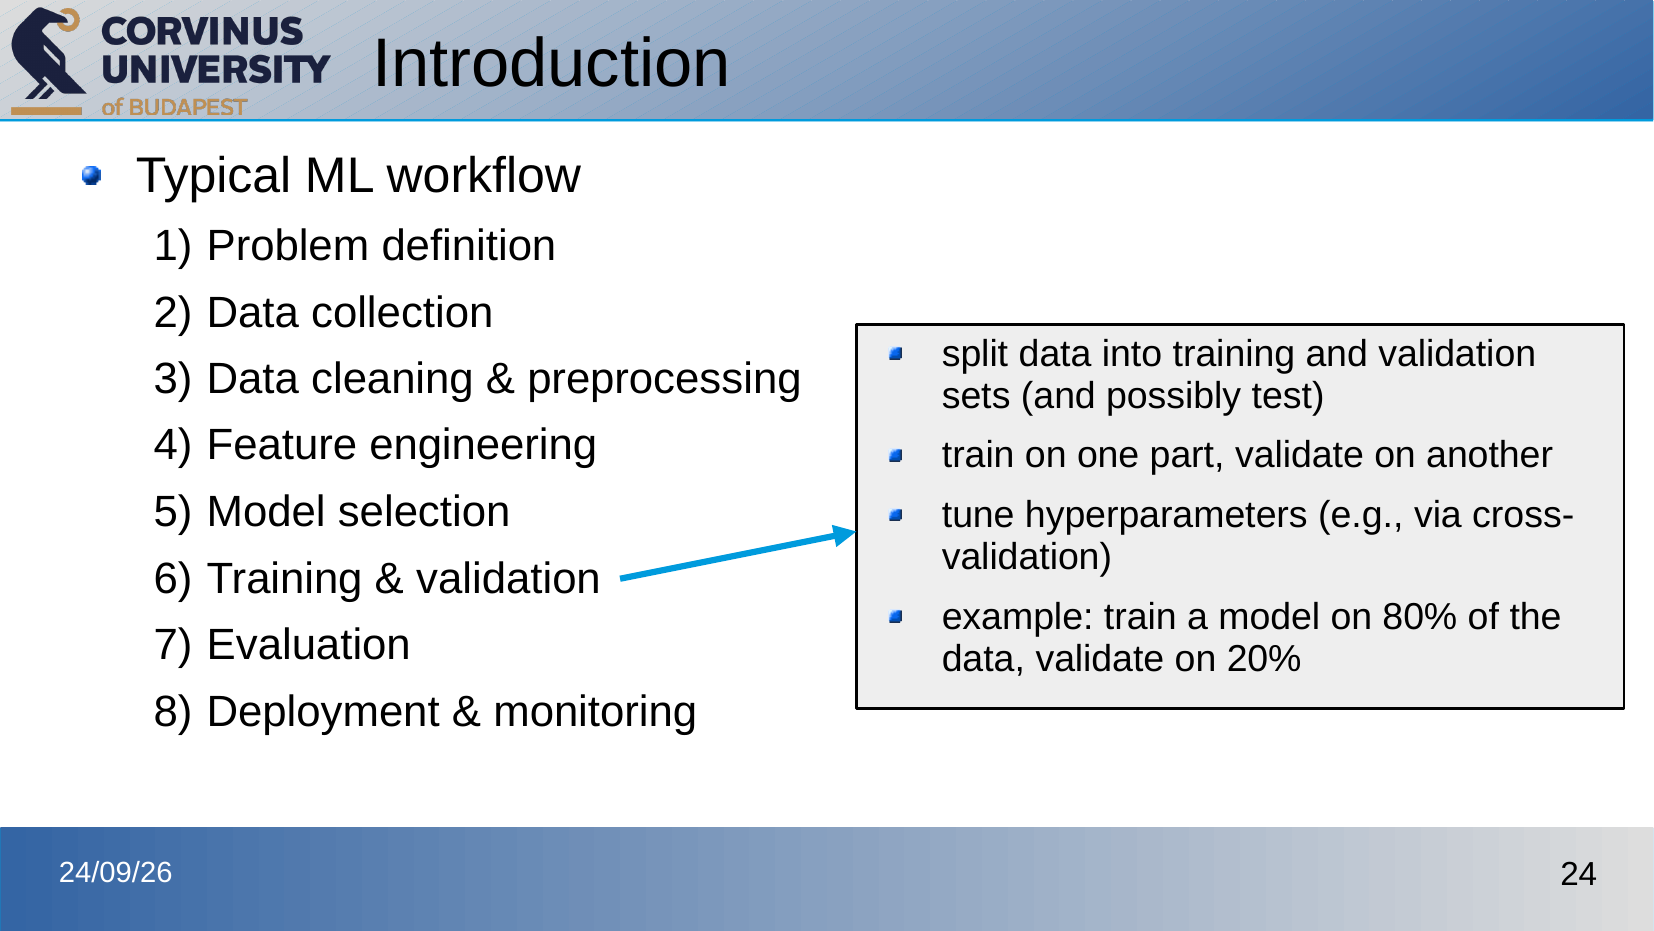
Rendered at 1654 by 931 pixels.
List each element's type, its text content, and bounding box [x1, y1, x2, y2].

text_box split data into training and validation sets (and possibly test) train on one part, validate on another tune hyperparameters (e.g., via cross-validation) example: train a model on 80% of the data, validate on 20% [856, 324, 1625, 709]
list Typical ML workflow Problem definition Data collection Data cleaning & preprocessing Feature engineering Model selection Training & validation Evaluation Deployment & monitoring [64, 147, 1601, 739]
picture [11, 7, 331, 115]
title Introduction [372, 23, 1625, 103]
